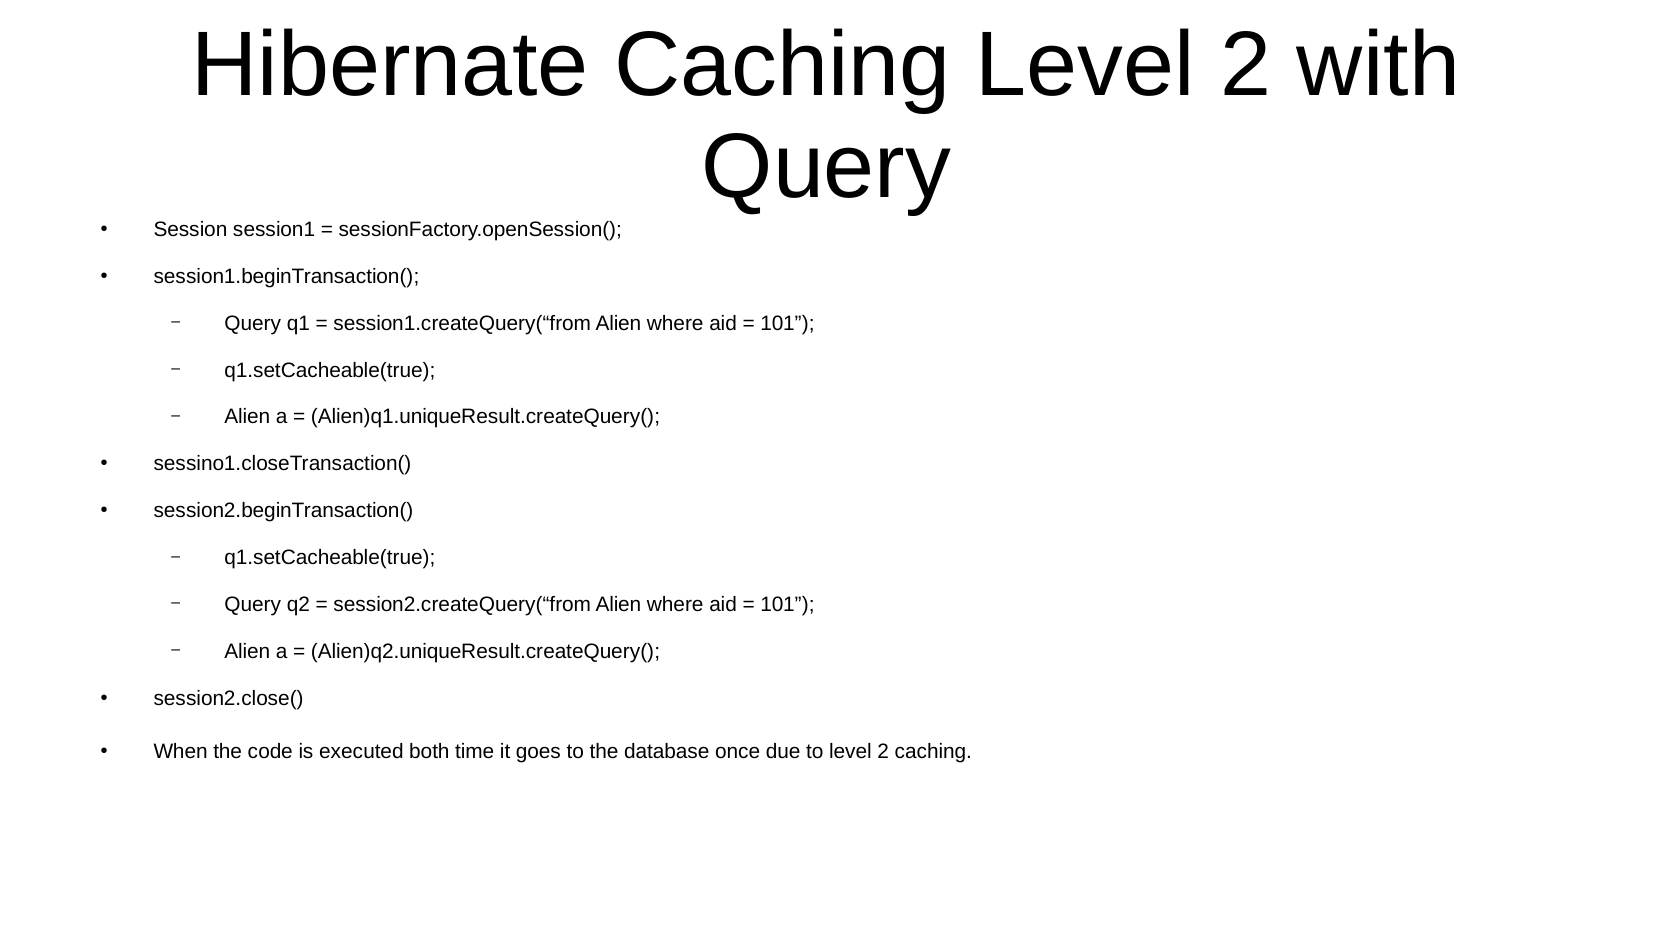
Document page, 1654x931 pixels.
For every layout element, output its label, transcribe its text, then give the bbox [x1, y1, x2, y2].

list Session session1 = sessionFactory.openSession(); session1.beginTransaction(); Query q1 = session1.createQuery(“from Alien where aid = 101”); q1.setCacheable(true); Alien a = (Alien)q1.uniqueResult.createQuery(); sessino1.closeTransaction() session2.beginTransaction() q1.setCacheable(true); Query q2 = session2.createQuery(“from Alien where aid = 101”); Alien a = (Alien)q2.uniqueResult.createQuery(); session2.close() When the code is executed both time it goes to the database once due to level 2 caching. [82, 217, 1636, 916]
title Hibernate Caching Level 2 with Query [82, 12, 1571, 217]
